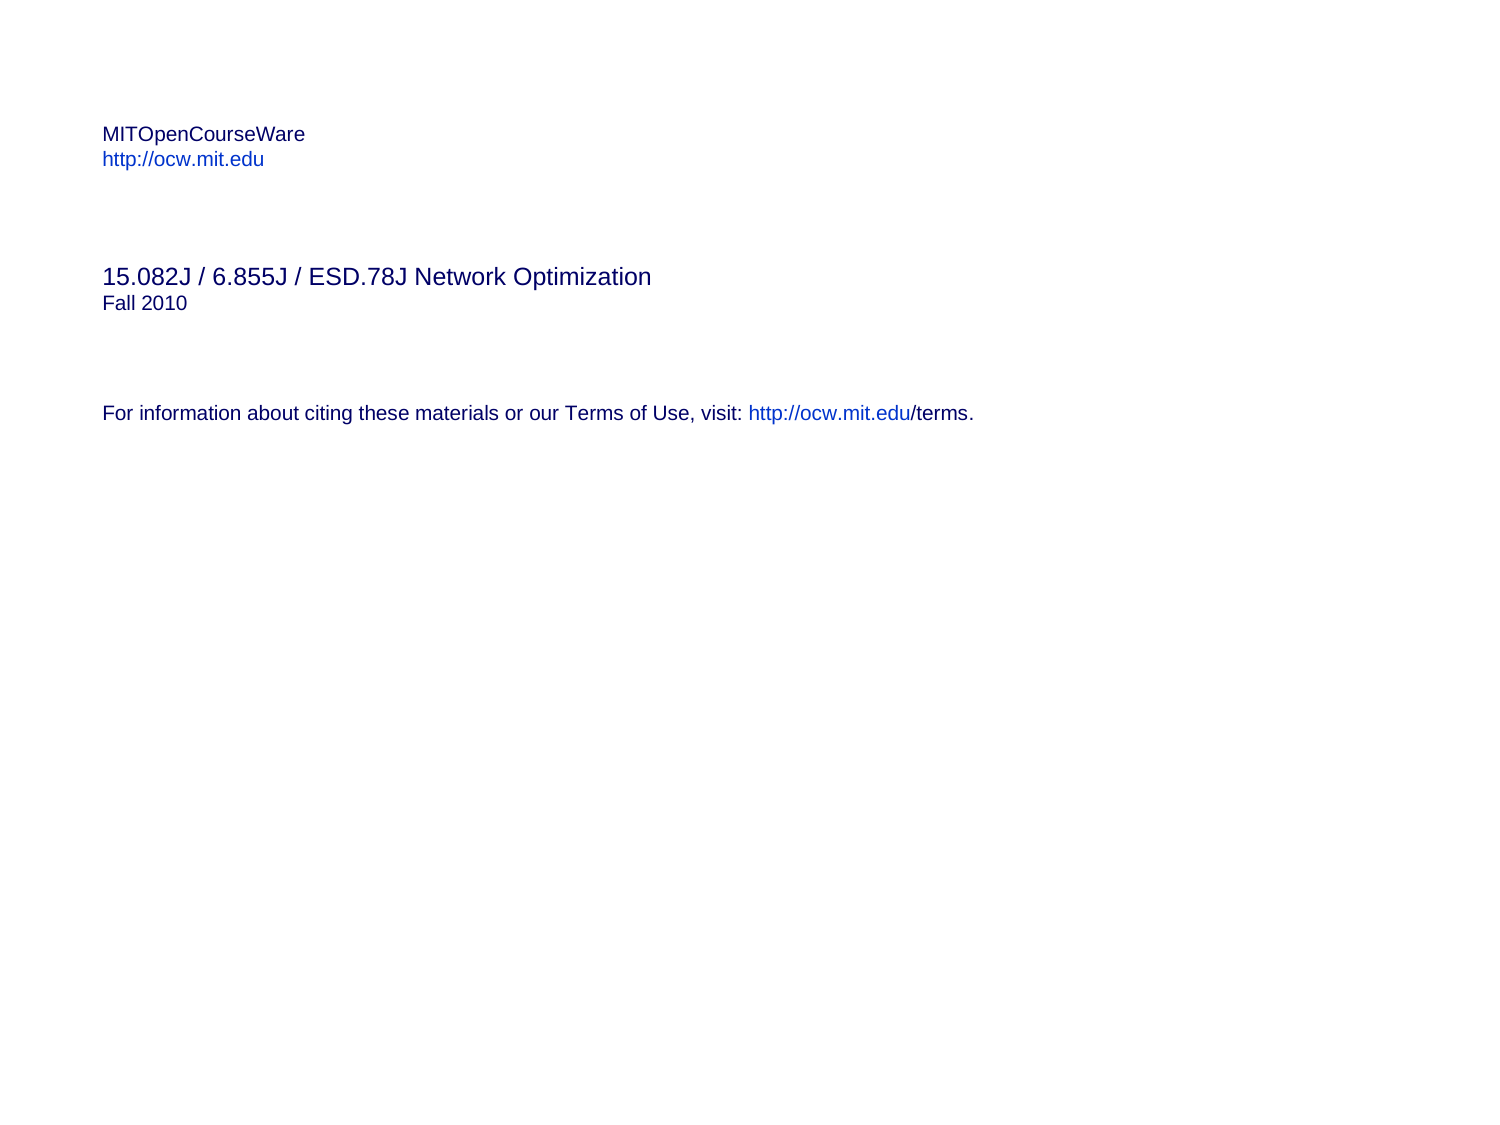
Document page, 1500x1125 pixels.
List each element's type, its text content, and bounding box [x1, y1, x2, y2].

text_box MITOpenCourseWare http://ocw.mit.edu 15.082J / 6.855J / ESD.78J Network Optimization Fall 2010 For information about citing these materials or our Terms of Use, visit: http://ocw.mit.edu/terms. [87, 112, 1300, 433]
